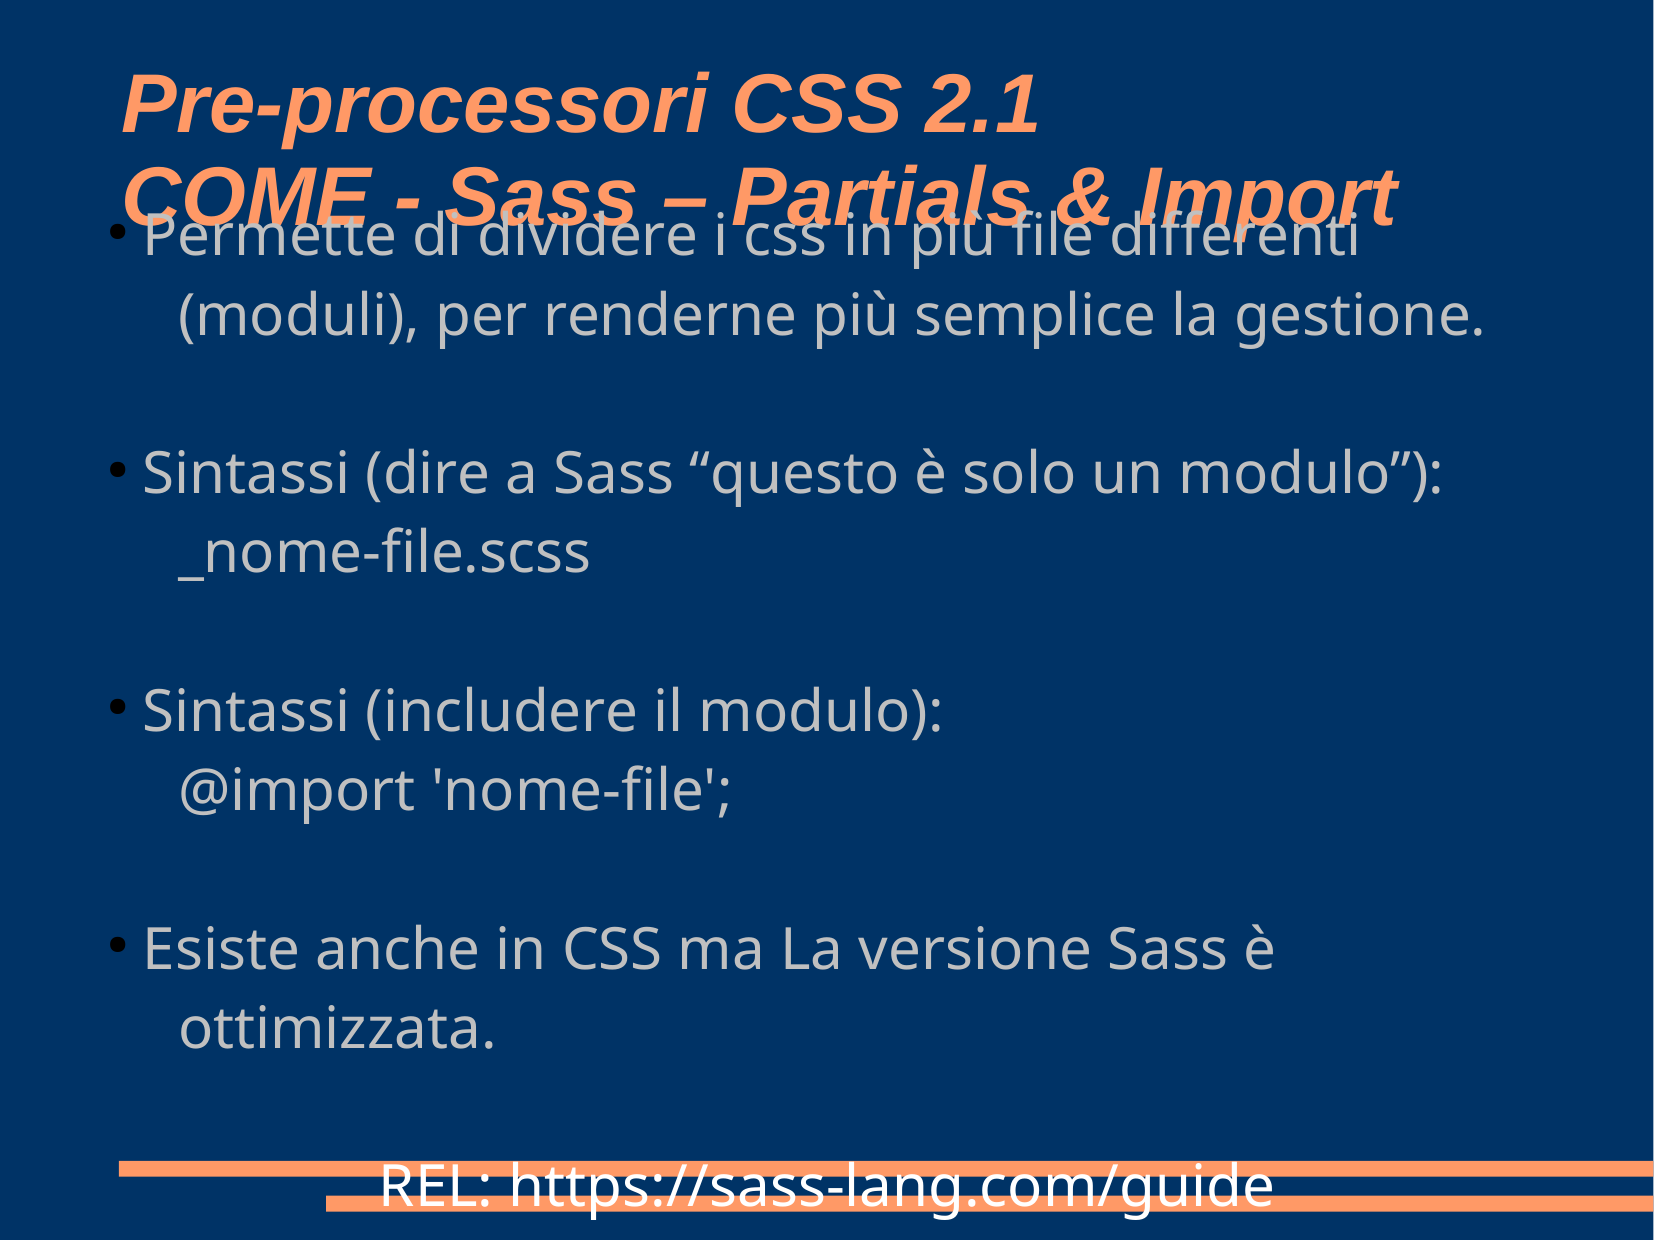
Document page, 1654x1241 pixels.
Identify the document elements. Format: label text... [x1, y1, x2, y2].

subtitle Permette di dividere i css in più file differenti (moduli), per renderne più semplice la gestione. Sintassi (dire a Sass “questo è solo un modulo”): _nome-file.scss Sintassi (includere il modulo): @import 'nome-file'; Esiste anche in CSS ma La versione Sass è ottimizzata. REL: https://sass-lang.com/guide [107, 266, 1547, 1151]
title Pre-processori CSS 2.1 COME - Sass – Partials & Import [121, 46, 1534, 254]
